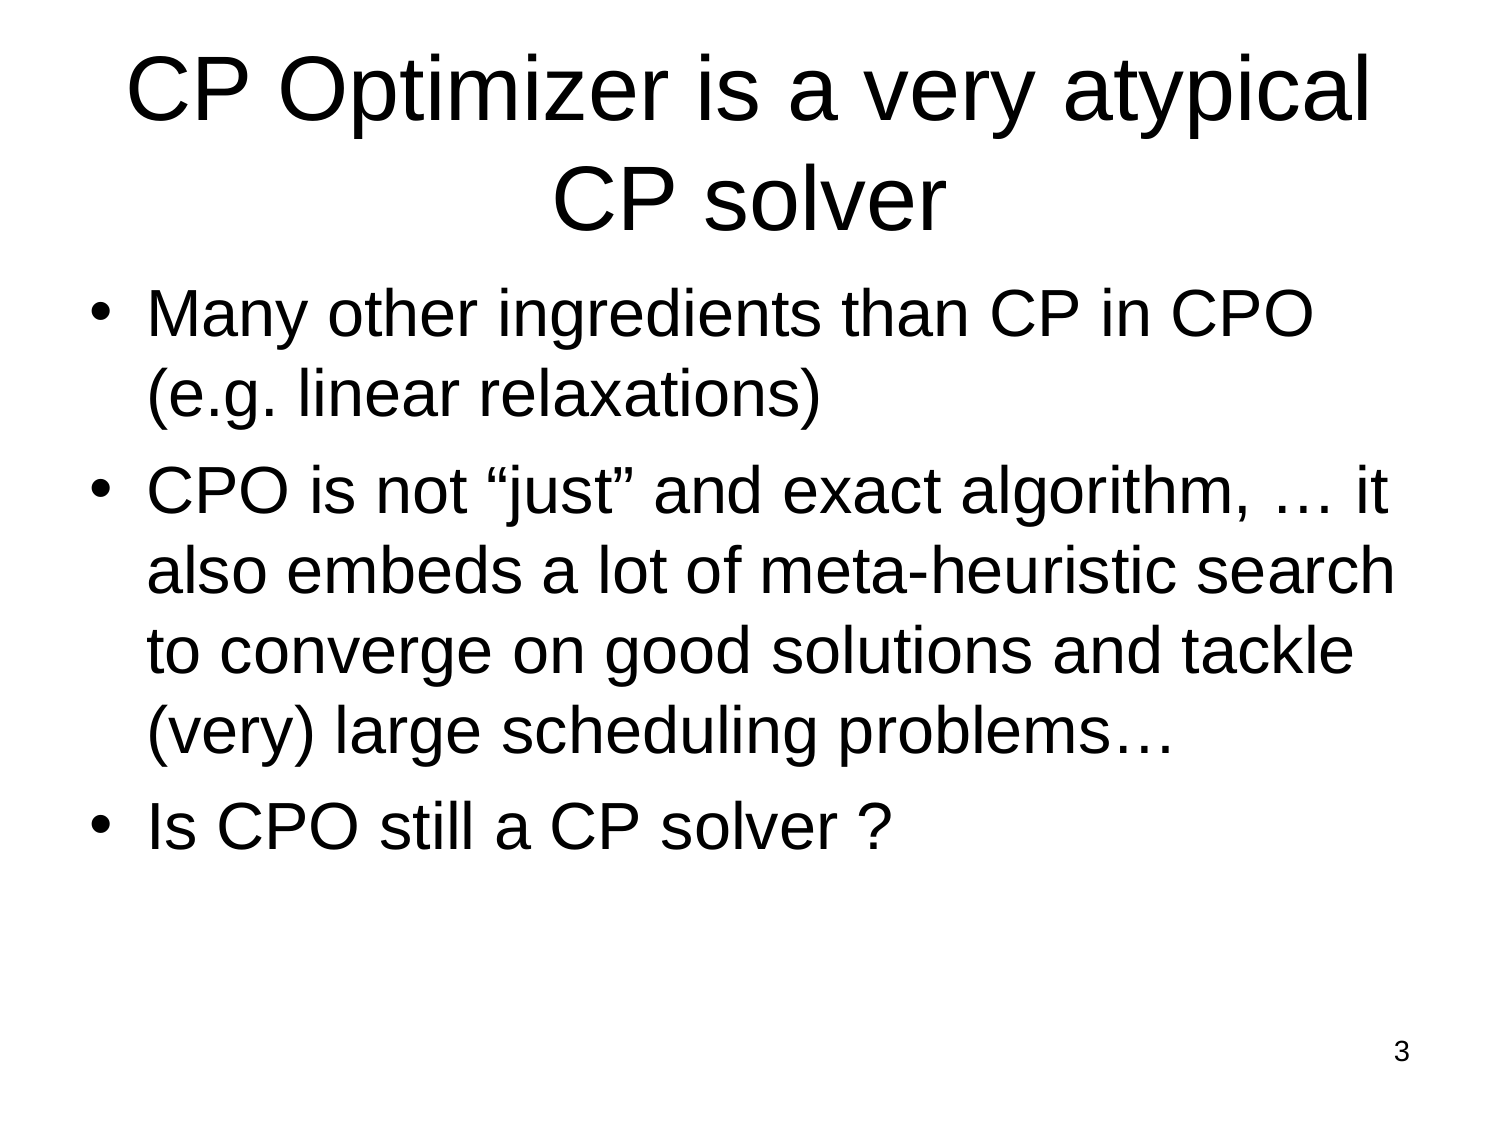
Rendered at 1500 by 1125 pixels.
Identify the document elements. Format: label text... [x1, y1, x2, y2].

title CP Optimizer is a very atypical CP solver [75, 45, 1426, 233]
list Many other ingredients than CP in CPO (e.g. linear relaxations) CPO is not “just” and exact algorithm, … it also embeds a lot of meta-heuristic search to converge on good solutions and tackle (very) large scheduling problems… Is CPO still a CP solver ? [75, 262, 1426, 1021]
